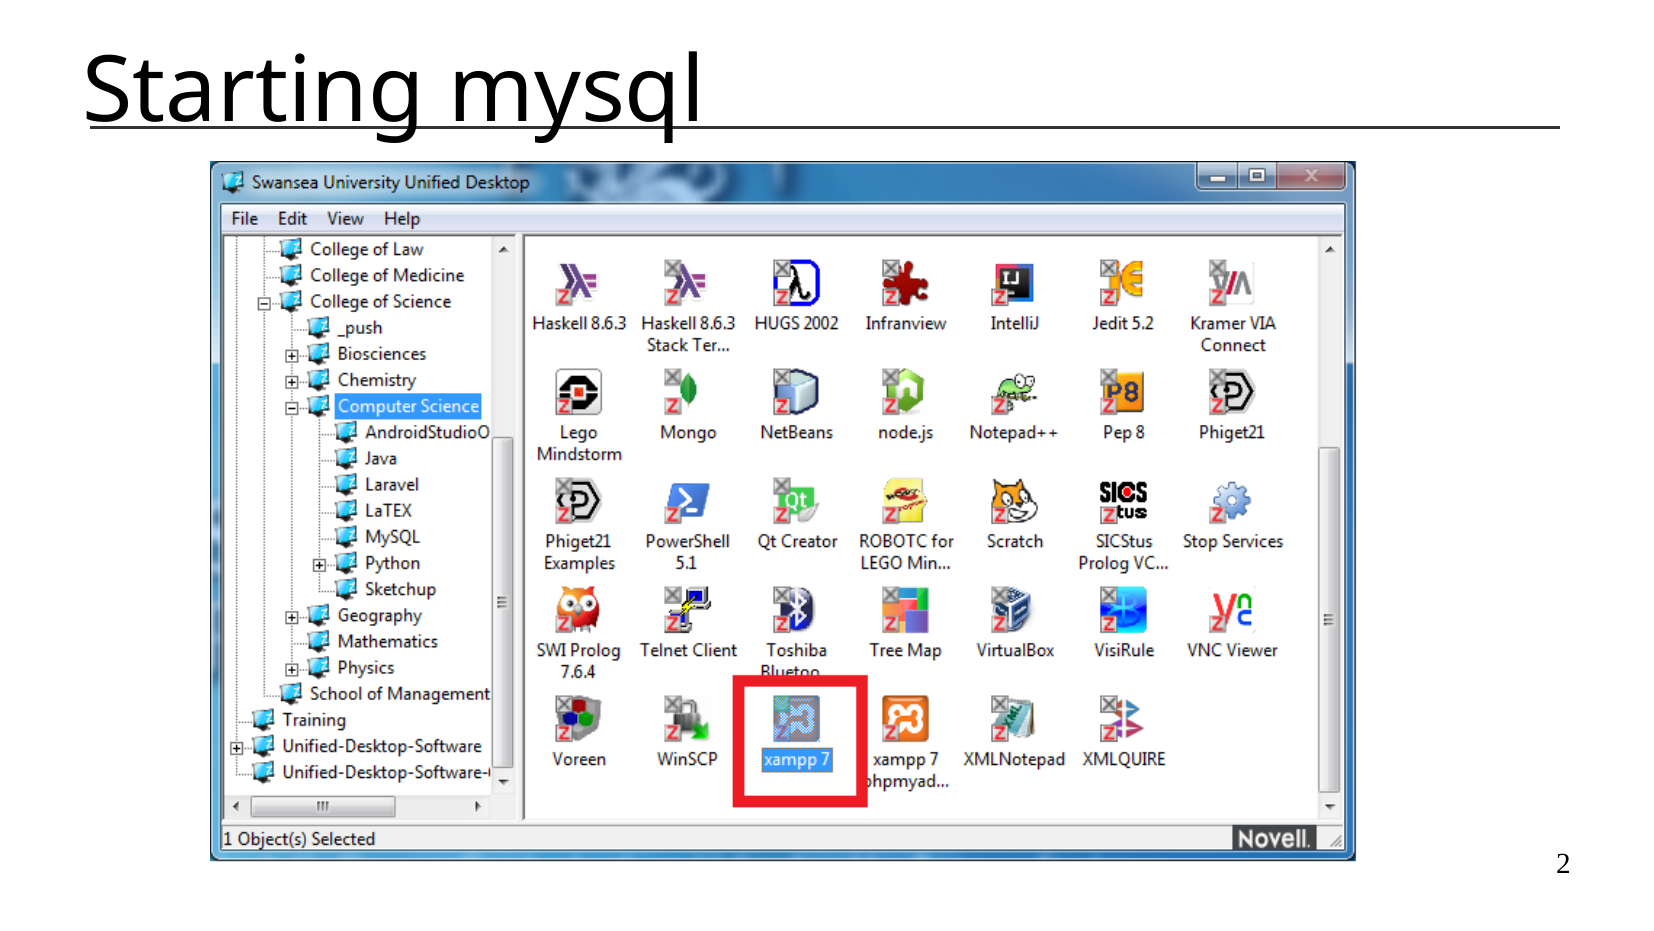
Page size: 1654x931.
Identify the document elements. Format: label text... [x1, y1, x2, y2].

picture [210, 161, 1359, 871]
title Starting mysql [82, 32, 1571, 140]
